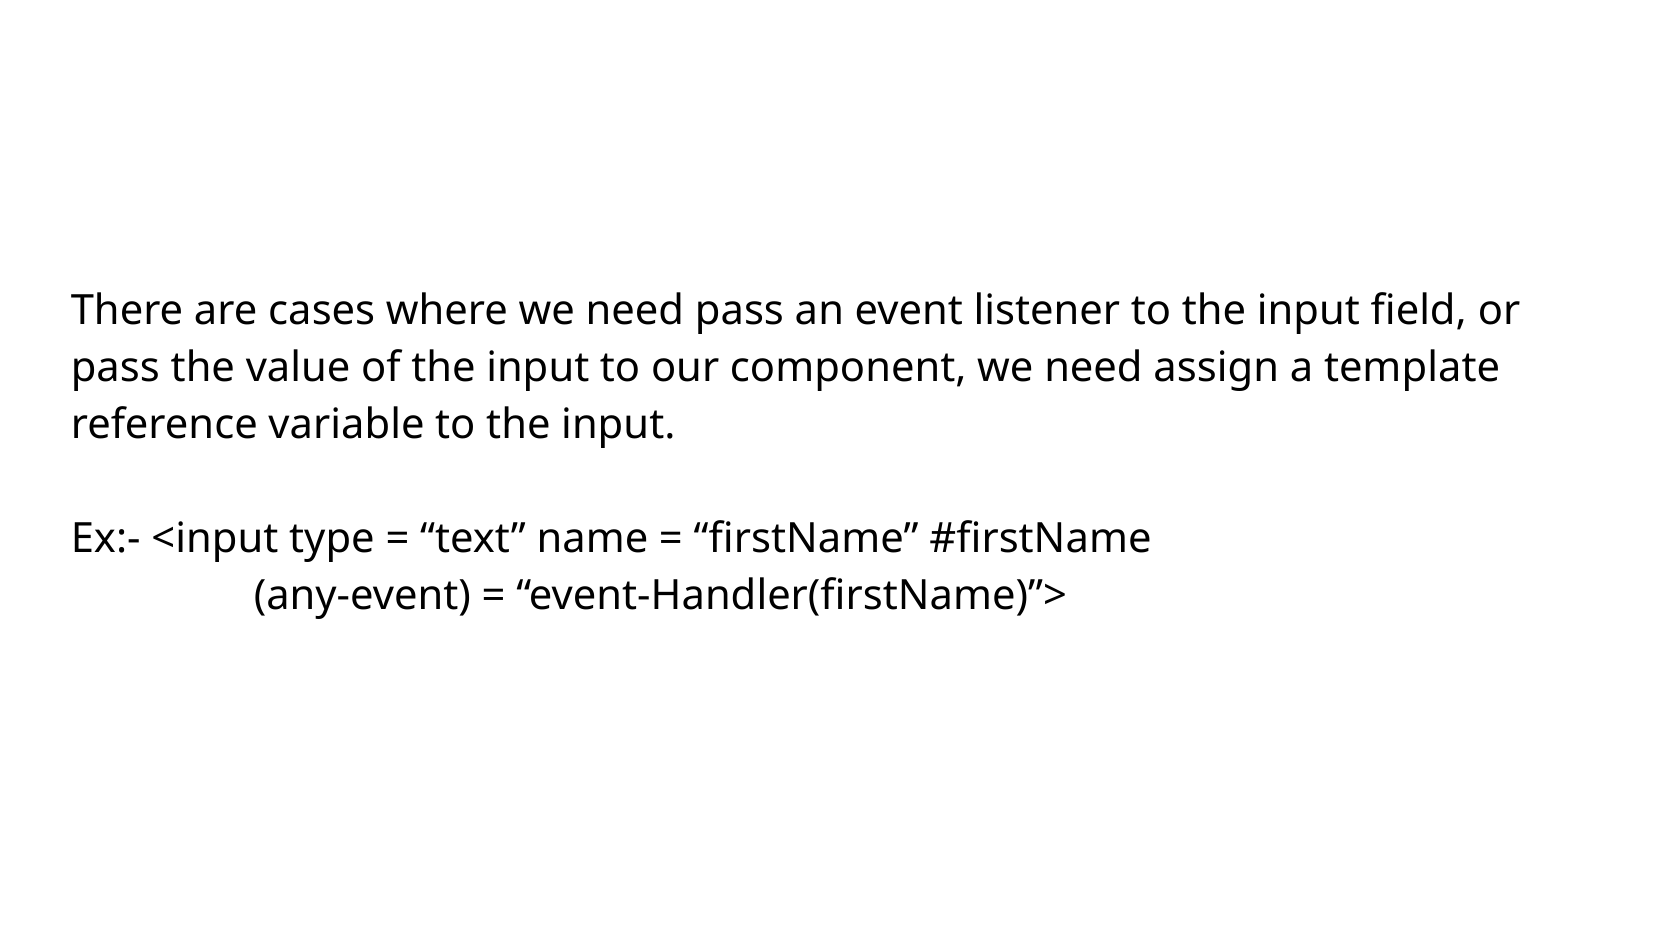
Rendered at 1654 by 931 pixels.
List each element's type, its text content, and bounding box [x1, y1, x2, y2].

subtitle There are cases where we need pass an event listener to the input field, or pass the value of the input to our component, we need assign a template reference variable to the input. Ex:- <input type = “text” name = “firstName” #firstName (any-event) = “event-Handler(firstName)”> [70, 181, 1560, 721]
